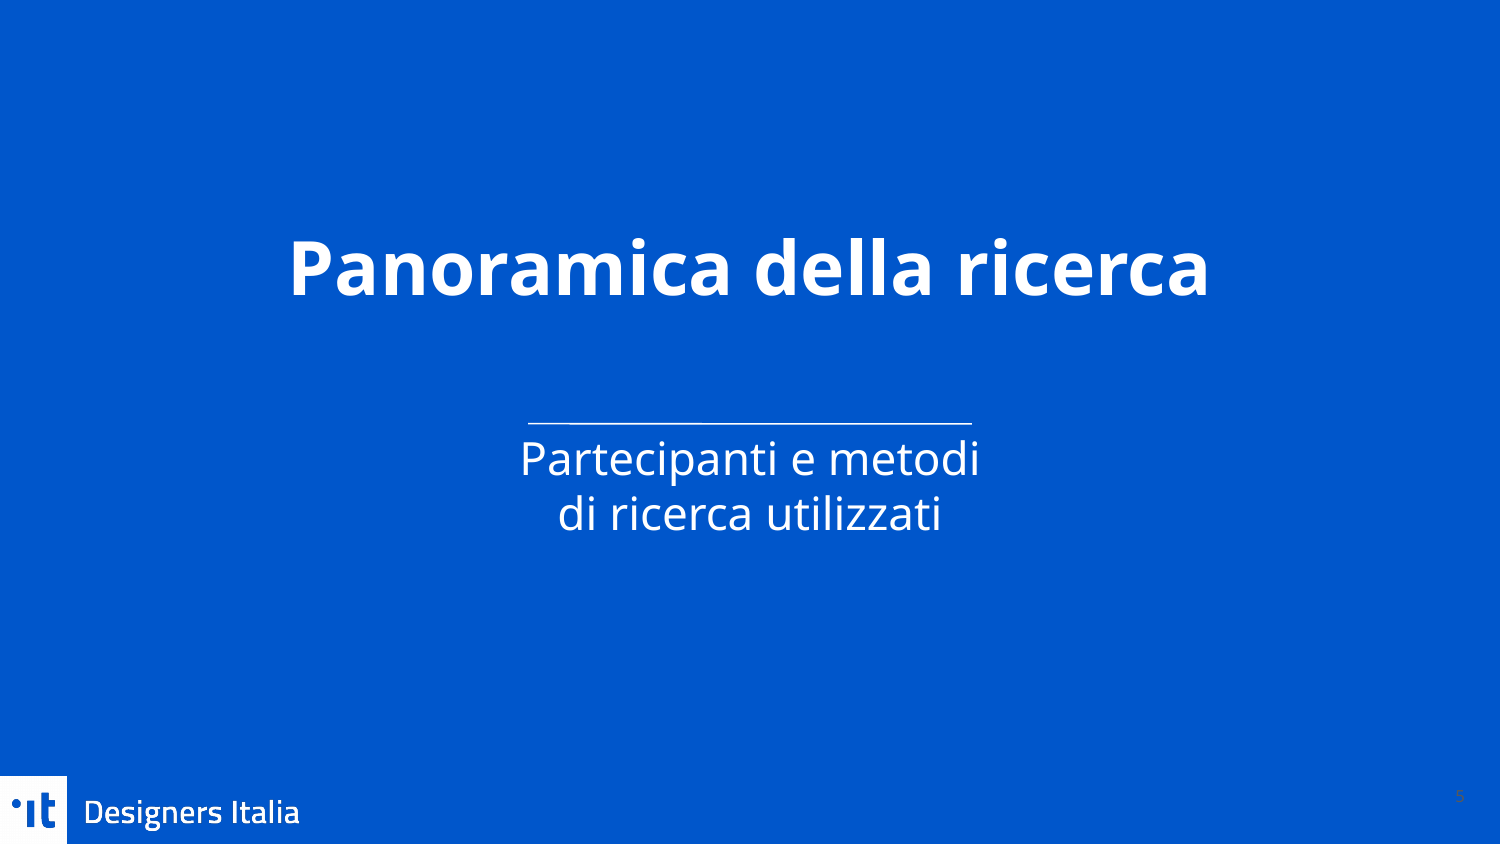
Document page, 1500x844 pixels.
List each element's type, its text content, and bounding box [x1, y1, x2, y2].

text_box Panoramica della ricerca [148, 155, 1351, 376]
text_box Partecipanti e metodi di ricerca utilizzati [401, 462, 1099, 508]
picture [0, 776, 317, 844]
slide_number <number> [1389, 764, 1480, 830]
